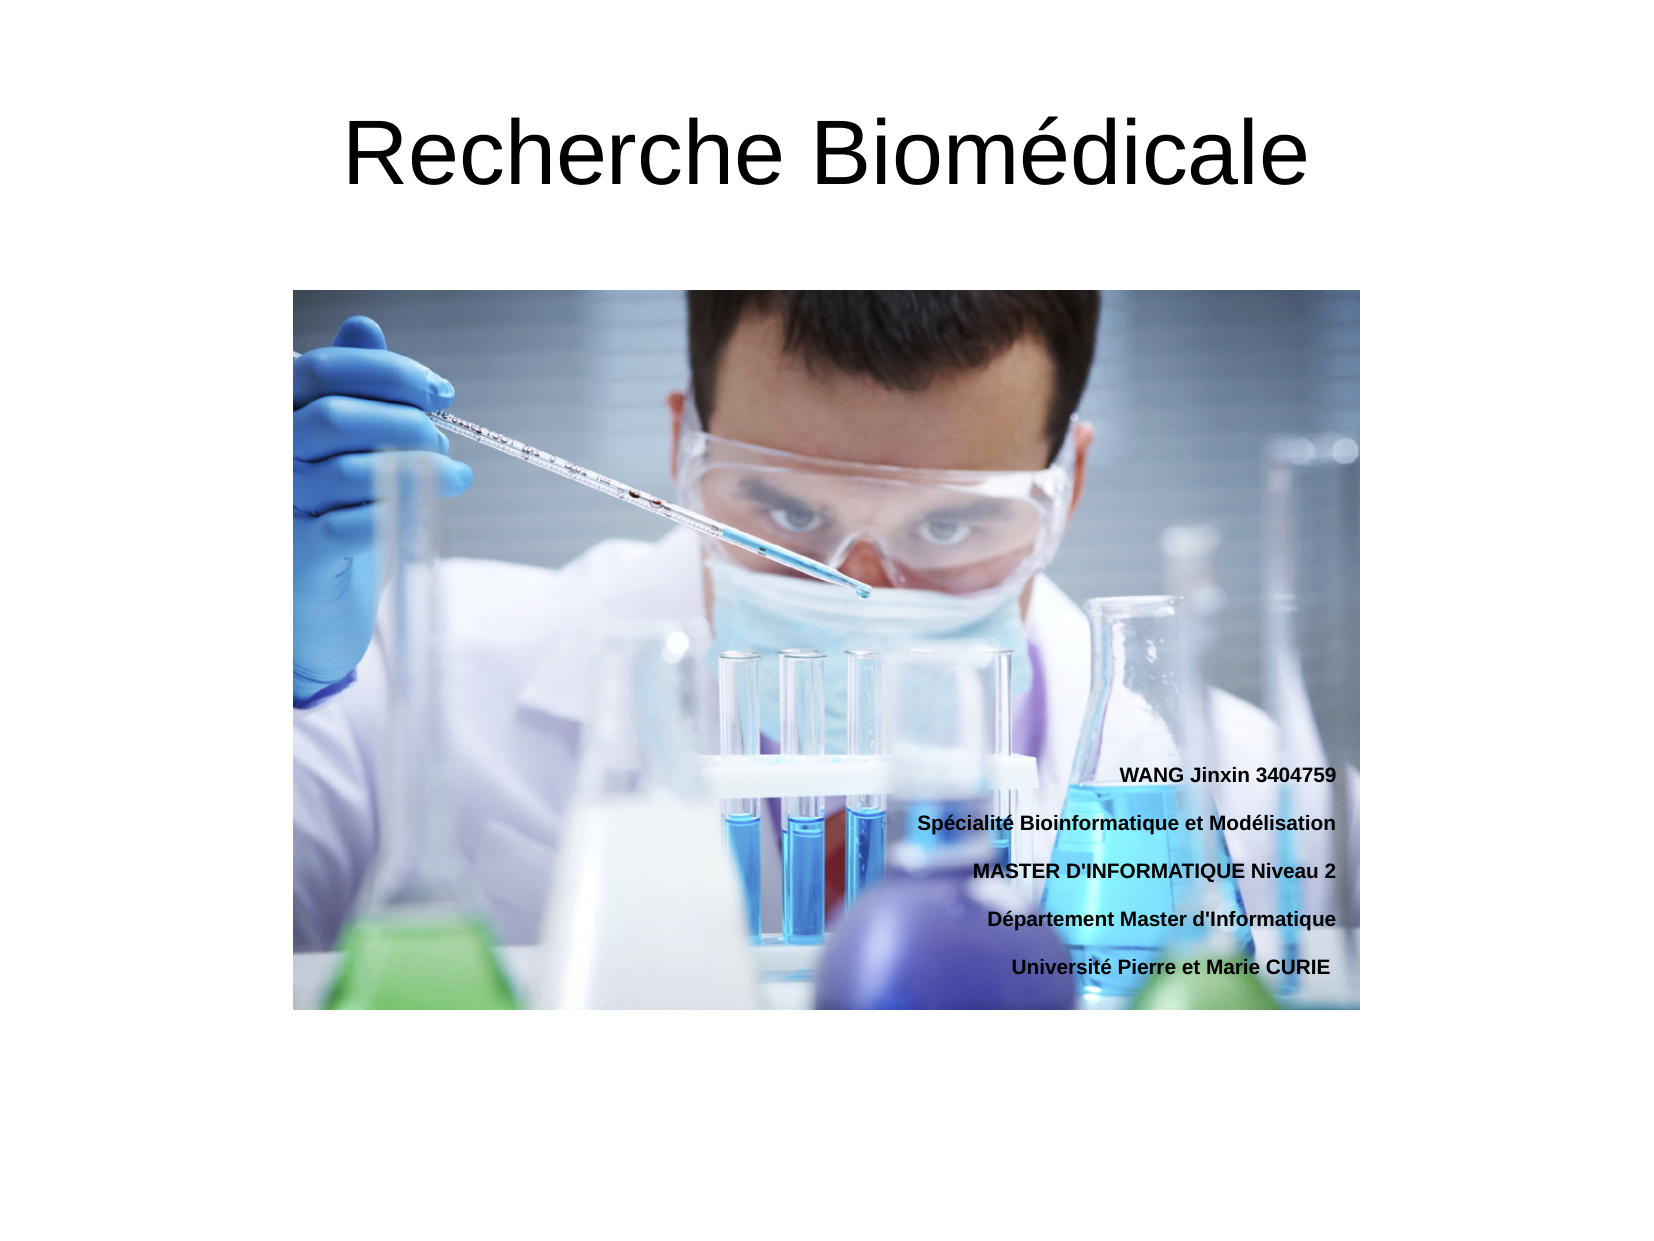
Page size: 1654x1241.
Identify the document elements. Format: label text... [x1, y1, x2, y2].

text_box WANG Jinxin 3404759 Spécialité Bioinformatique et Modélisation MASTER D'INFORMATIQUE Niveau 2 Département Master d'Informatique Université Pierre et Marie CURIE [637, 755, 1351, 1010]
title Recherche Biomédicale [82, 49, 1571, 257]
picture [293, 290, 1360, 1010]
